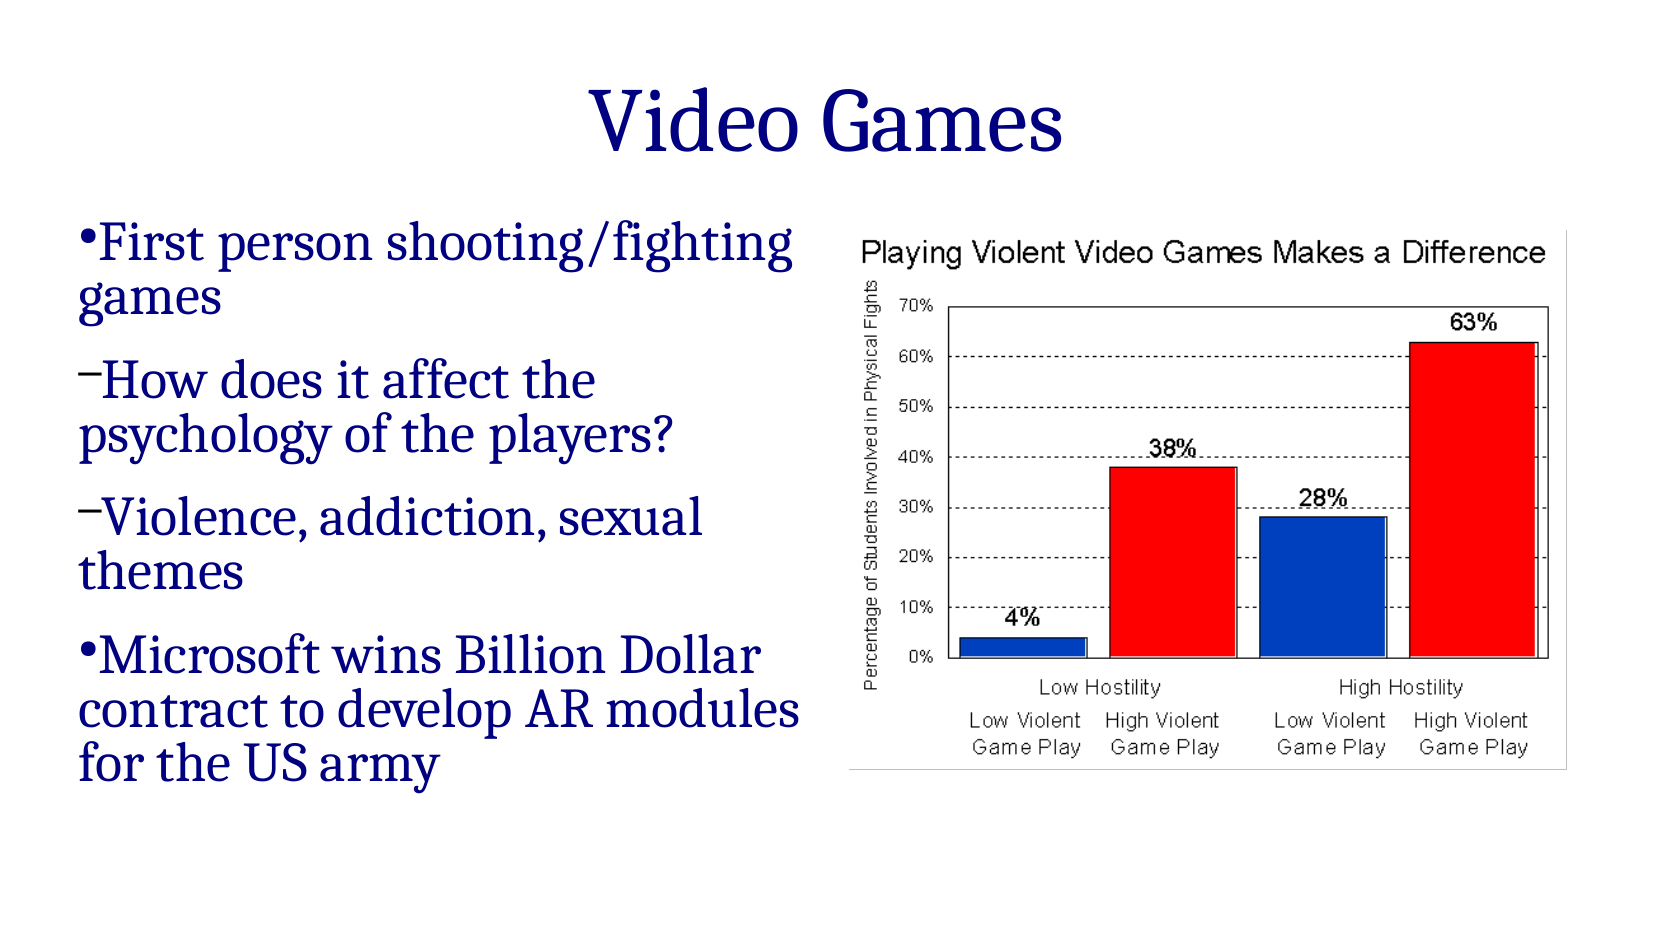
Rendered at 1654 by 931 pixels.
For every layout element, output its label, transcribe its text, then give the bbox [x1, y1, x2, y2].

picture [849, 231, 1568, 771]
list First person shooting/fighting games How does it affect the psychology of the players? Violence, addiction, sexual themes Microsoft wins Billion Dollar contract to develop AR modules for the US army [78, 217, 805, 804]
title Video Games [82, 37, 1571, 193]
